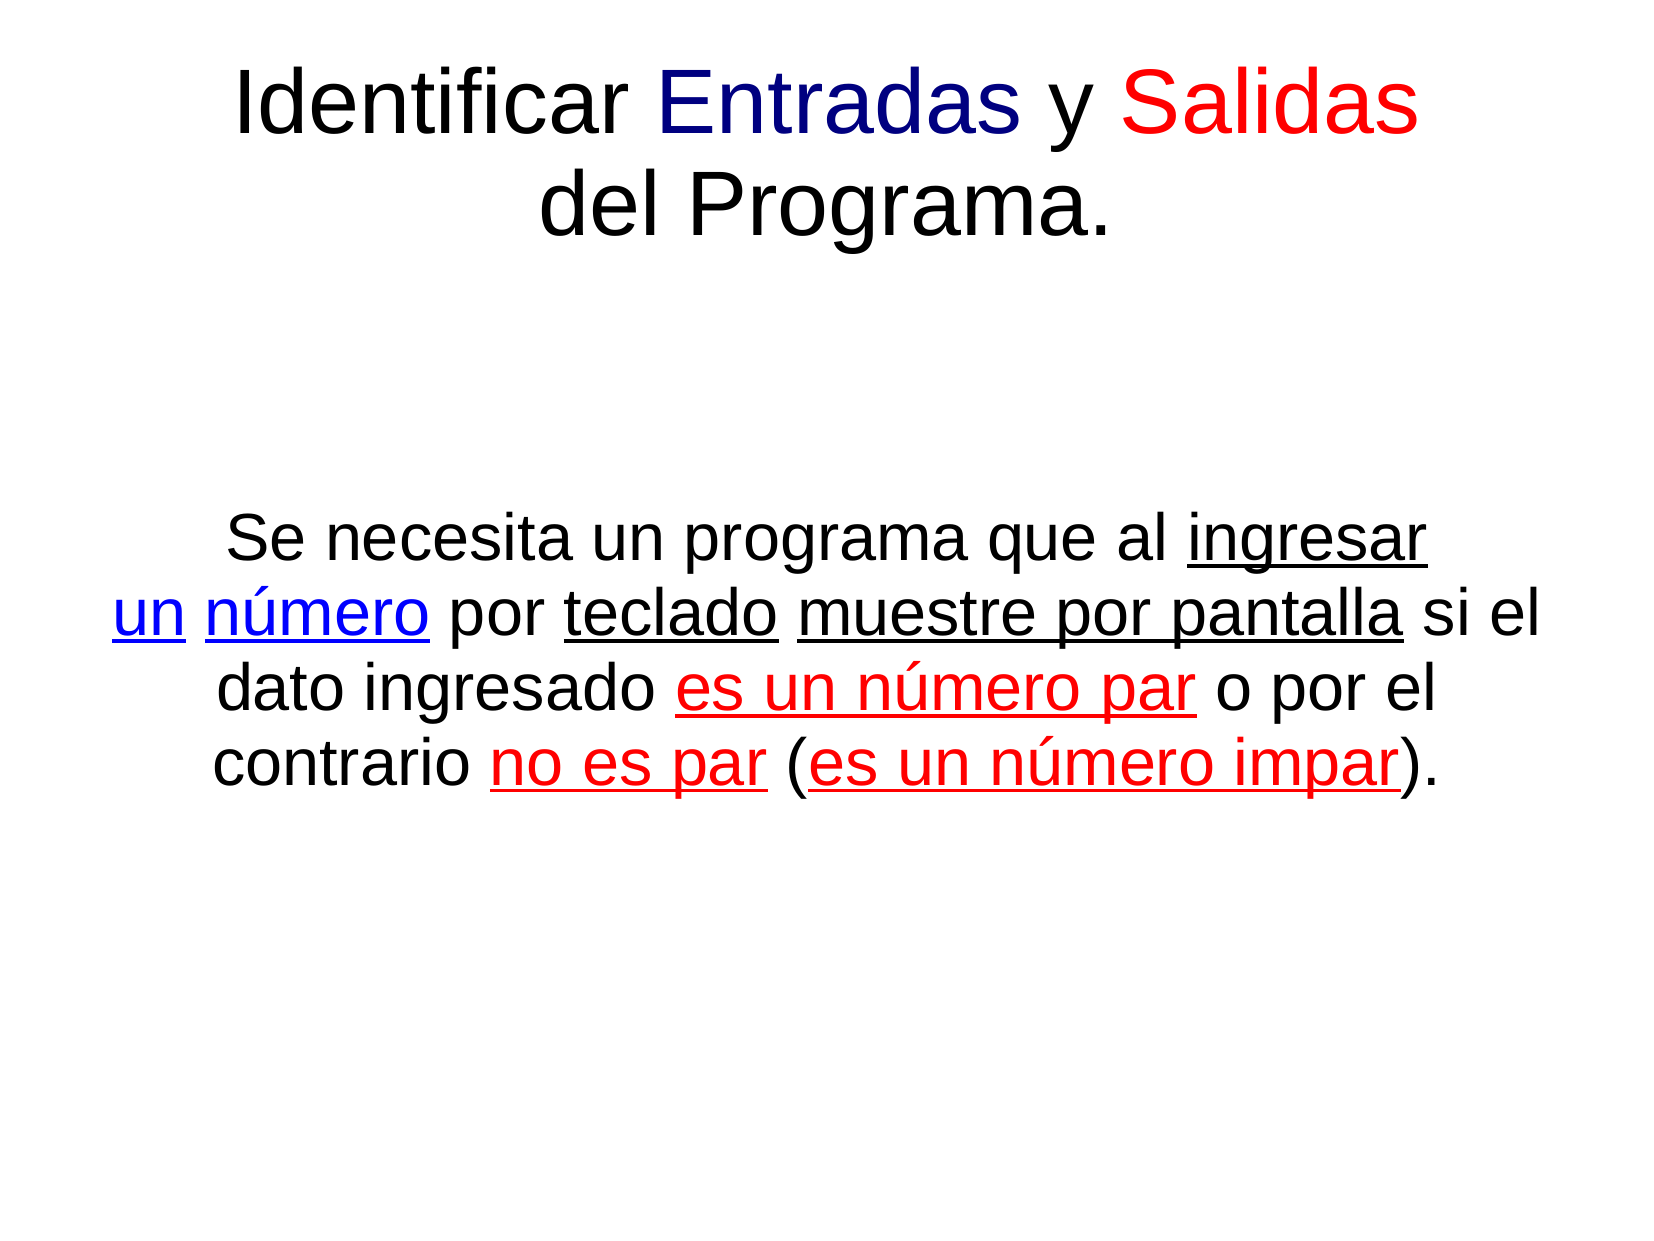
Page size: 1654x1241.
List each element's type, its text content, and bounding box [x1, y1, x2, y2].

title Identificar Entradas y Salidas del Programa. [82, 49, 1571, 257]
subtitle Se necesita un programa que al ingresar un número por teclado muestre por pantalla si el dato ingresado es un número par o por el contrario no es par (es un número impar). [82, 290, 1571, 1010]
